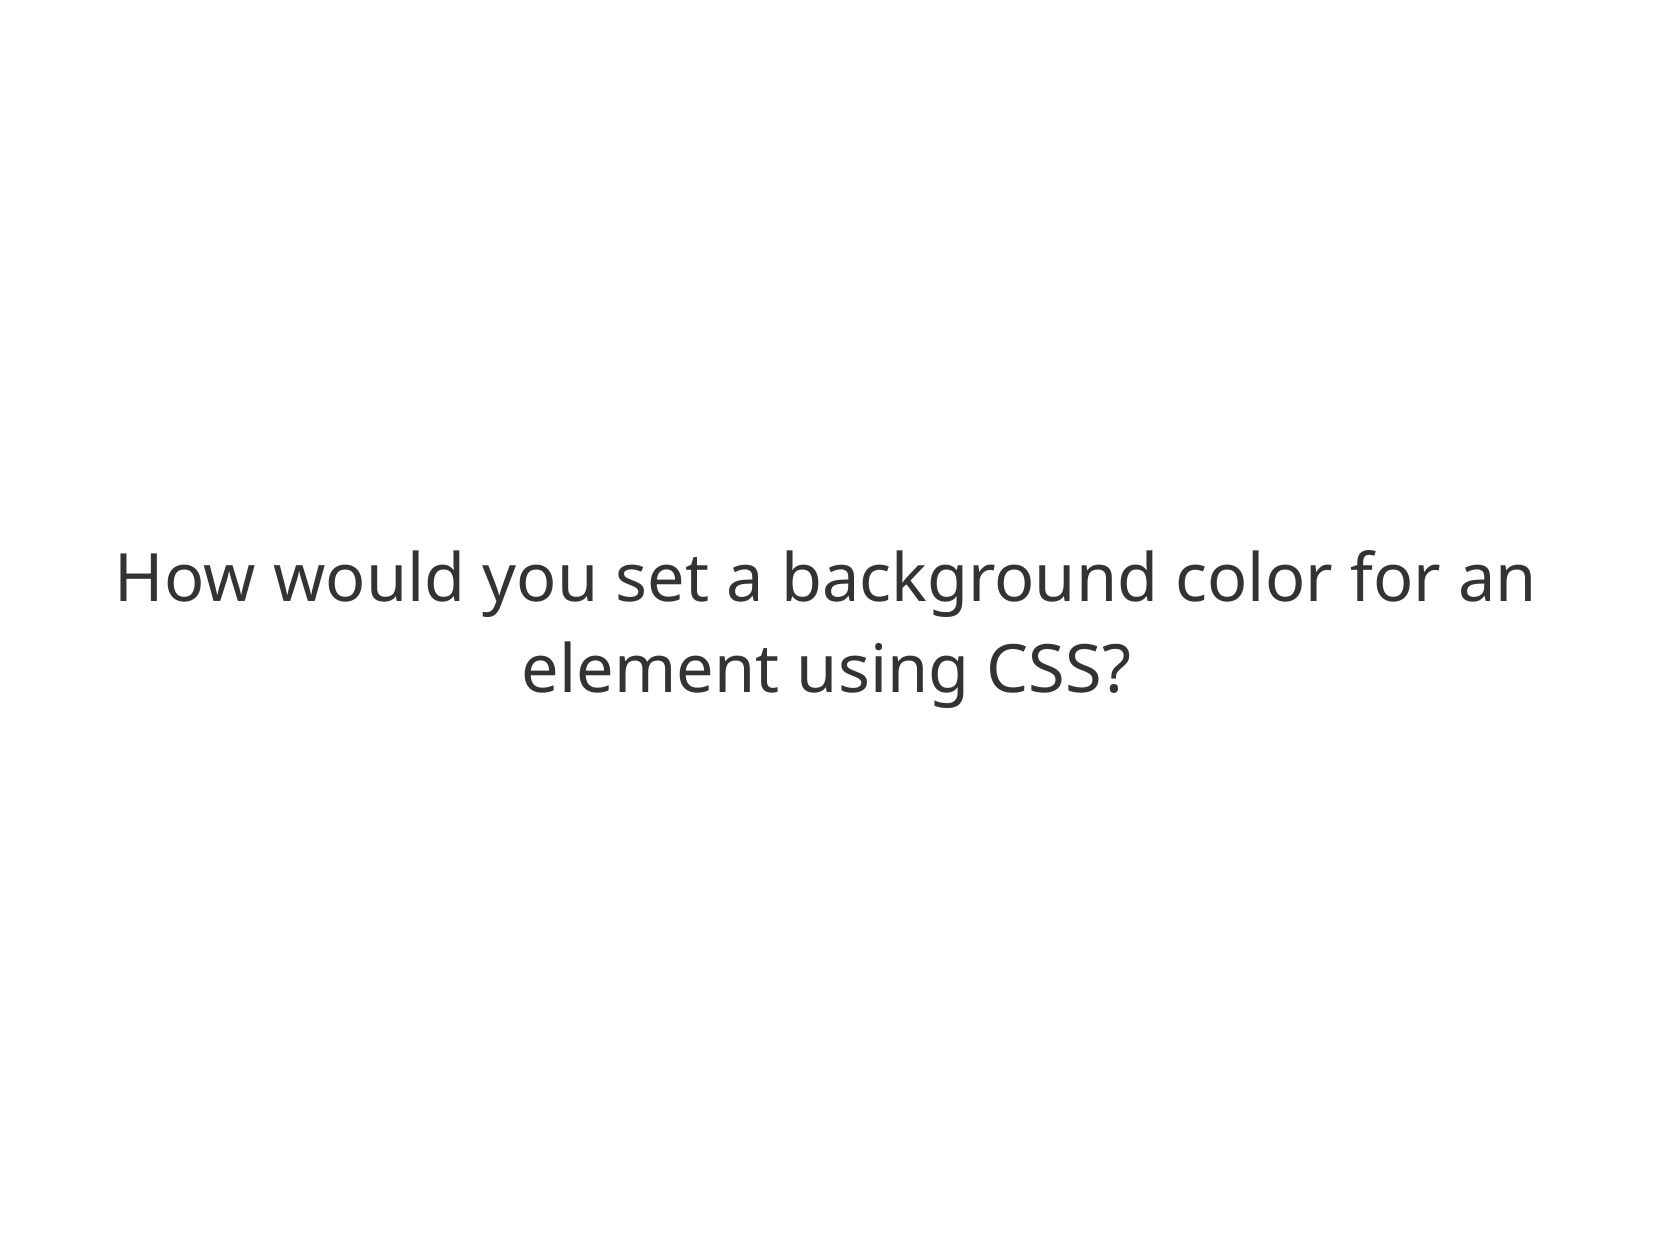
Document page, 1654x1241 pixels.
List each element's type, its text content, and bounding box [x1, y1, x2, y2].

subtitle How would you set a background color for an element using CSS? [82, 49, 1571, 1193]
